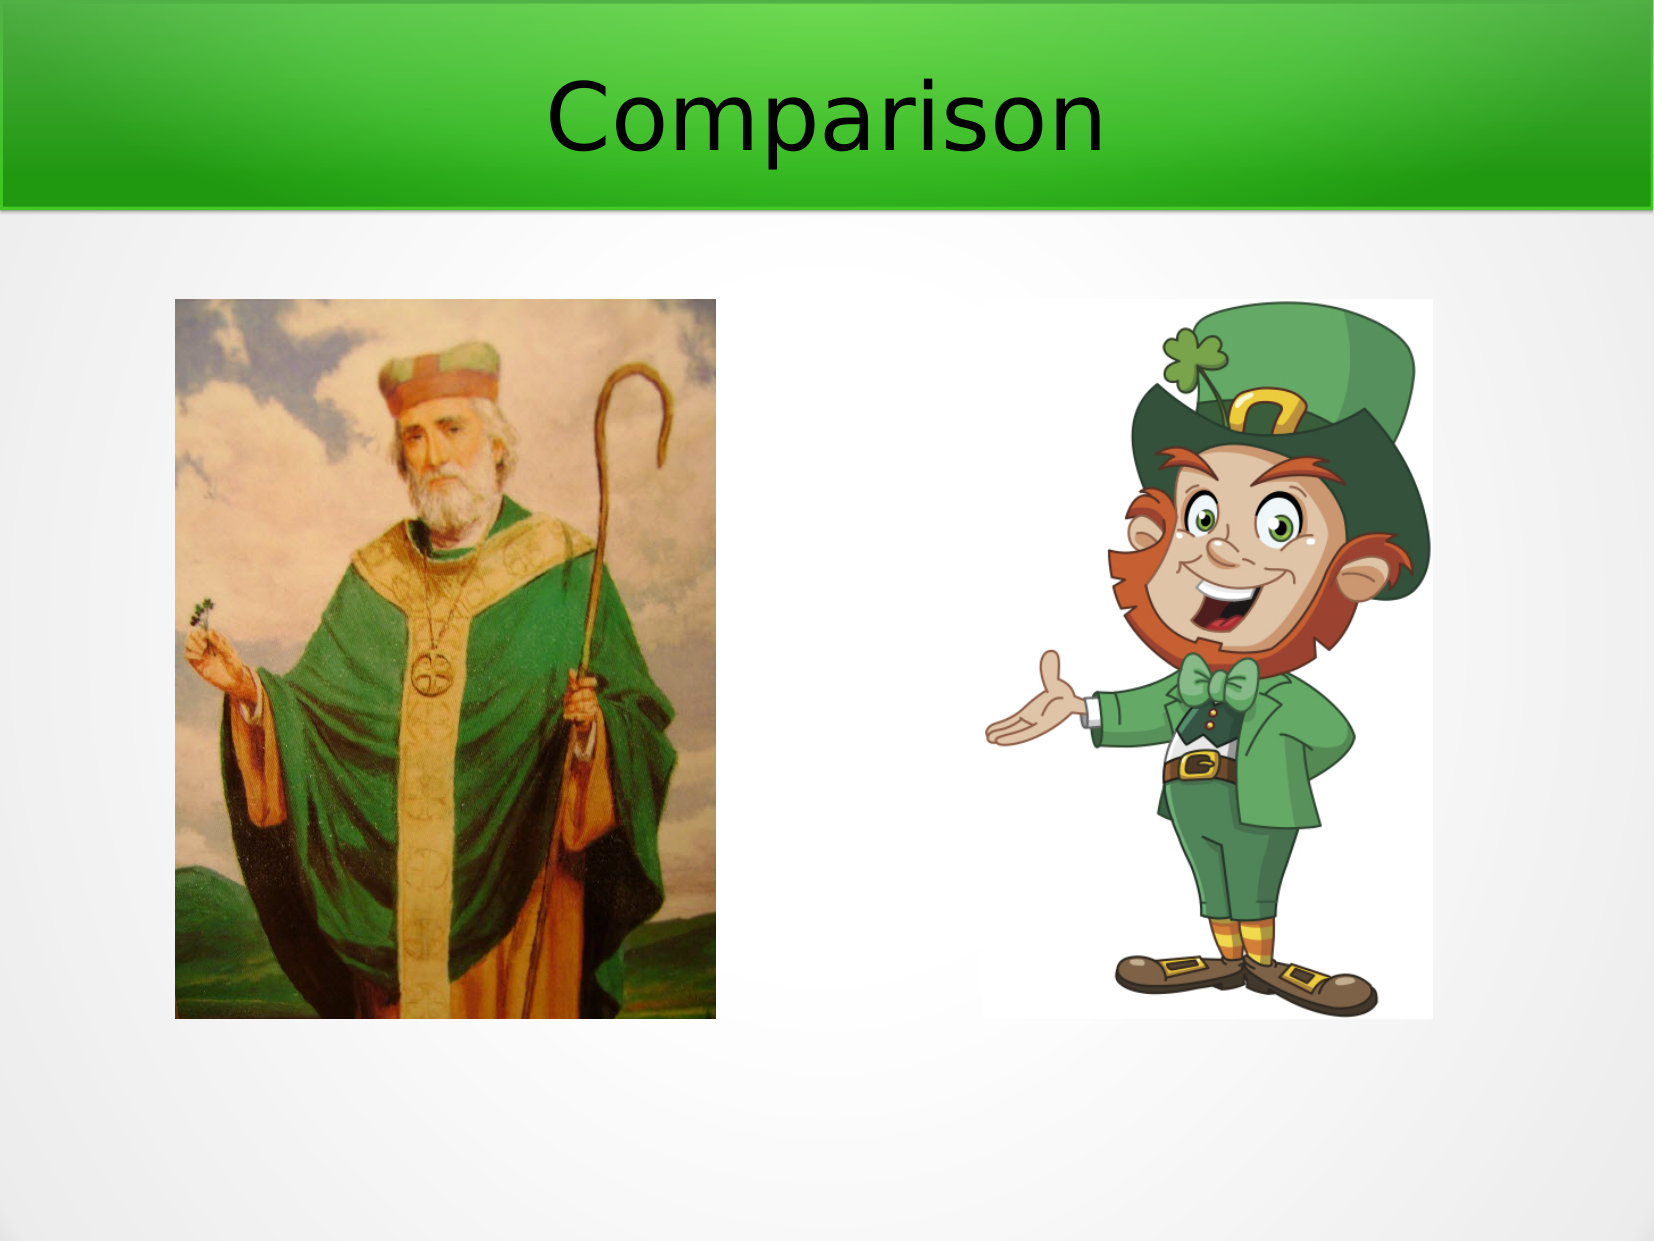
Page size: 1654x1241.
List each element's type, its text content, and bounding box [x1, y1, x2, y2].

title Comparison [82, 47, 1571, 189]
picture [175, 299, 716, 1019]
picture [983, 299, 1433, 1019]
